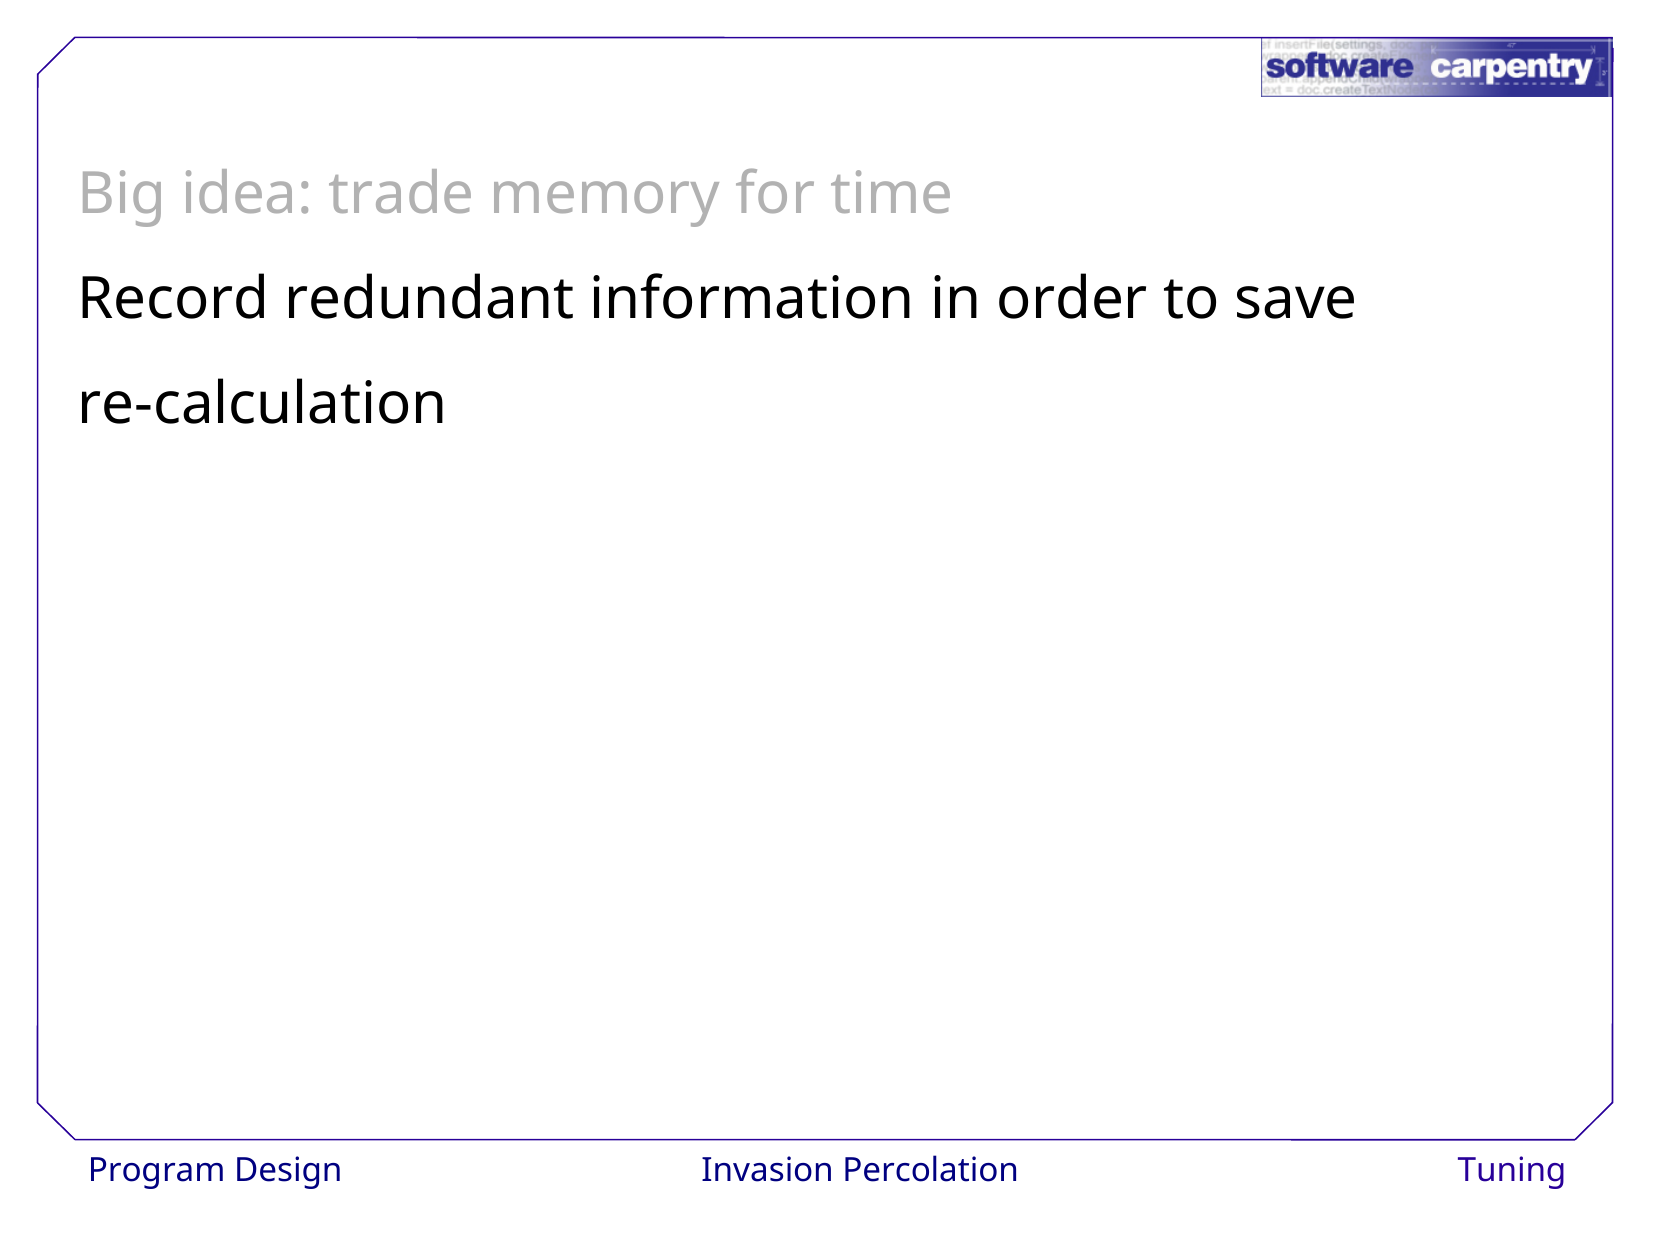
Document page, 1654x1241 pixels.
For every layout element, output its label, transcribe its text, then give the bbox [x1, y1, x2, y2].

picture [1261, 39, 1613, 97]
text_box Big idea: trade memory for time Record redundant information in order to save re-calculation [63, 112, 1523, 443]
